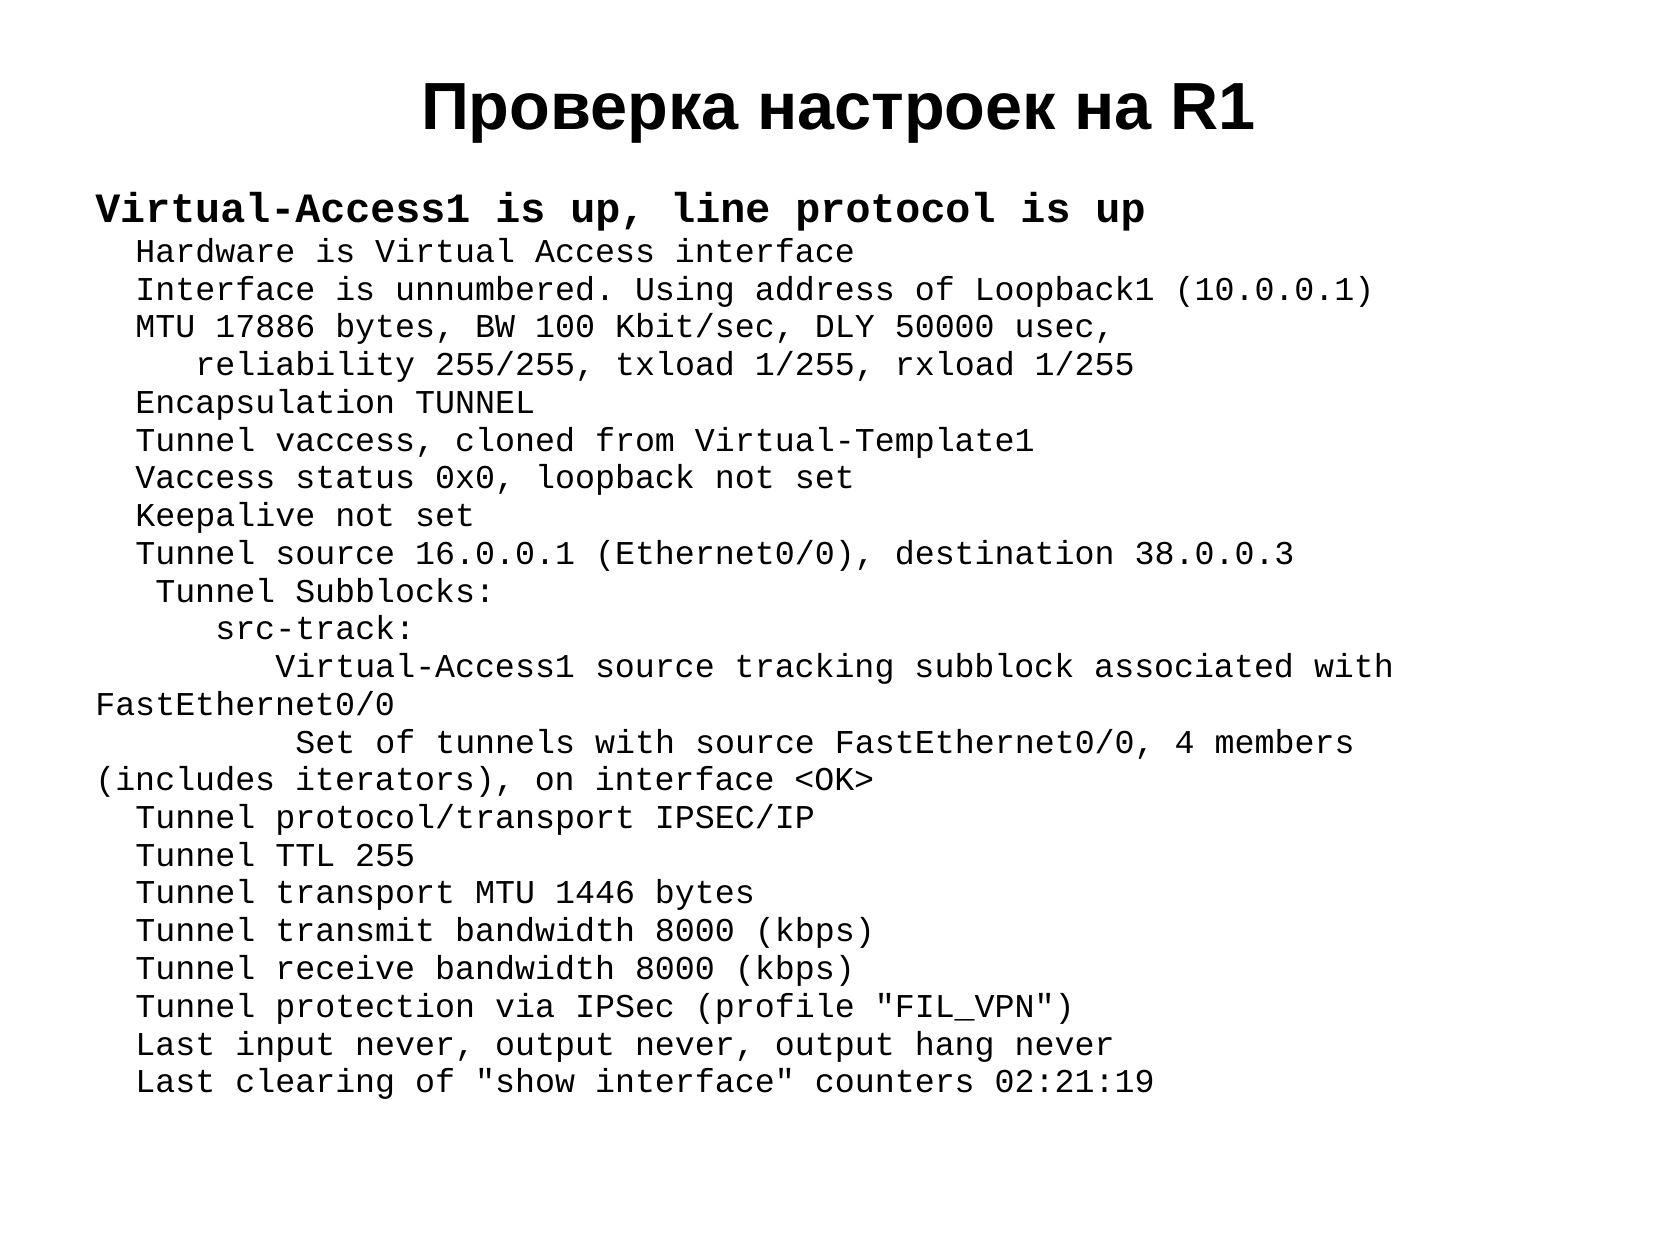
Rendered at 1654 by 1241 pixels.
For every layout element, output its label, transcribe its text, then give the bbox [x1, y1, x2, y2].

text_box Проверка настроек на R1 [64, 37, 1613, 151]
list Virtual-Access1 is up, line protocol is up Hardware is Virtual Access interface Interface is unnumbered. Using address of Loopback1 (10.0.0.1) MTU 17886 bytes, BW 100 Kbit/sec, DLY 50000 usec, reliability 255/255, txload 1/255, rxload 1/255 Encapsulation TUNNEL Tunnel vaccess, cloned from Virtual-Template1 Vaccess status 0x0, loopback not set Keepalive not set Tunnel source 16.0.0.1 (Ethernet0/0), destination 38.0.0.3 Tunnel Subblocks: src-track: Virtual-Access1 source tracking subblock associated with FastEthernet0/0 Set of tunnels with source FastEthernet0/0, 4 members (includes iterators), on interface <OK> Tunnel protocol/transport IPSEC/IP Tunnel TTL 255 Tunnel transport MTU 1446 bytes Tunnel transmit bandwidth 8000 (kbps) Tunnel receive bandwidth 8000 (kbps) Tunnel protection via IPSec (profile "FIL_VPN") Last input never, output never, output hang never Last clearing of "show interface" counters 02:21:19 [95, 187, 1538, 1208]
